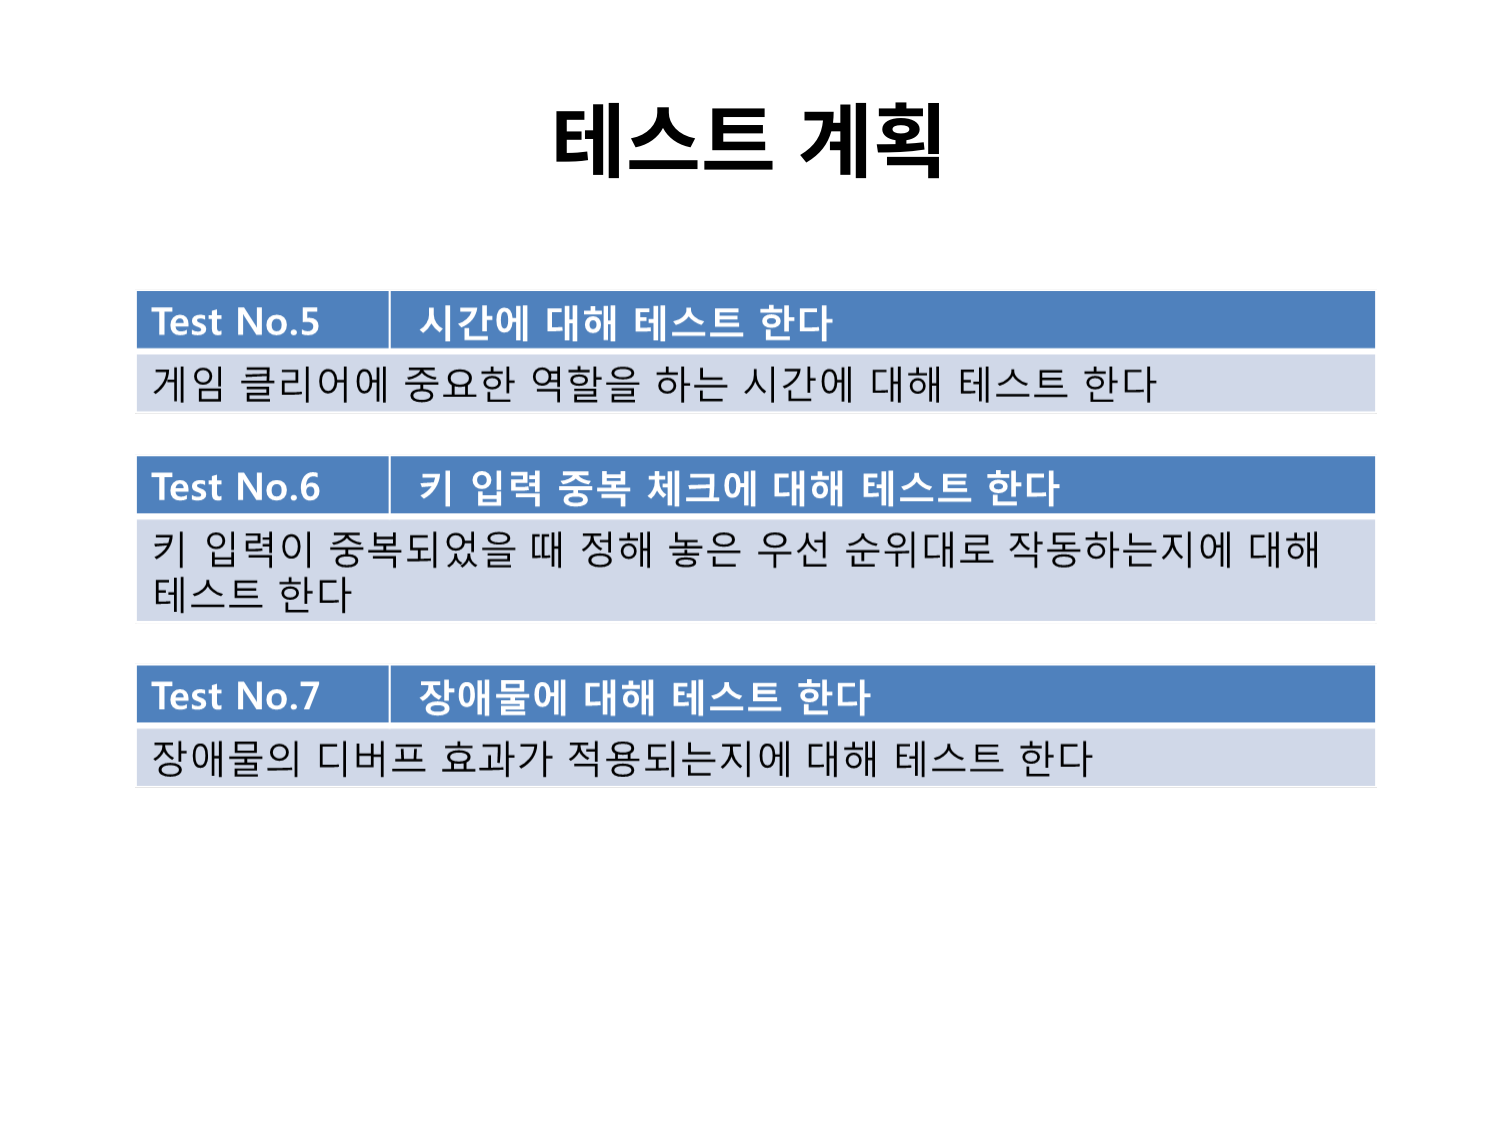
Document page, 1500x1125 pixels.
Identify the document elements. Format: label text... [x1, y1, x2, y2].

text_box 테스트 계획 [75, 45, 1426, 233]
picture [135, 285, 1377, 429]
picture [135, 659, 1377, 803]
picture [135, 450, 1377, 639]
